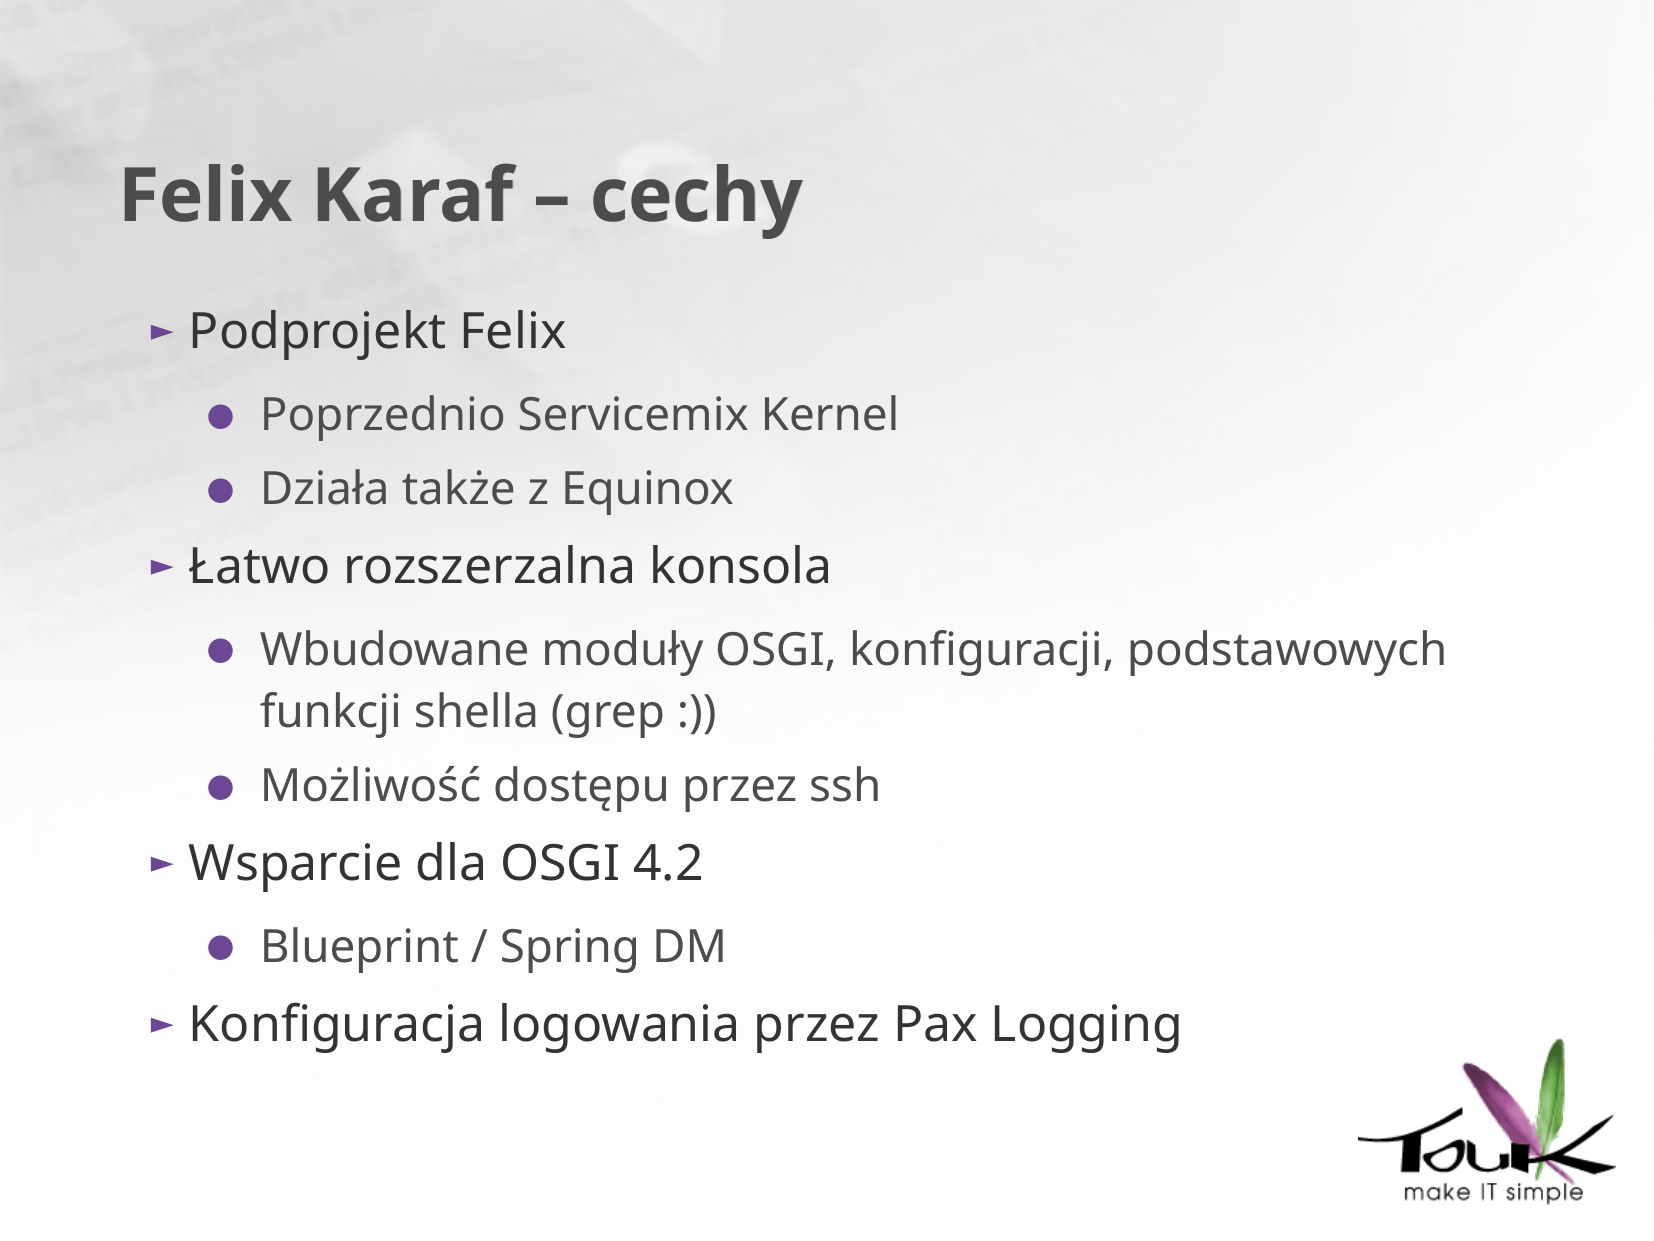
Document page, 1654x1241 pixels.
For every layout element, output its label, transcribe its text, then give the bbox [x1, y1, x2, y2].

title Felix Karaf – cechy [118, 125, 1536, 259]
picture [0, 0, 1654, 1241]
list Podprojekt Felix Poprzednio Servicemix Kernel Działa także z Equinox Łatwo rozszerzalna konsola Wbudowane moduły OSGI, konfiguracji, podstawowych funkcji shella (grep :)) Możliwość dostępu przez ssh Wsparcie dla OSGI 4.2 Blueprint / Spring DM Konfiguracja logowania przez Pax Logging [118, 295, 1536, 1100]
